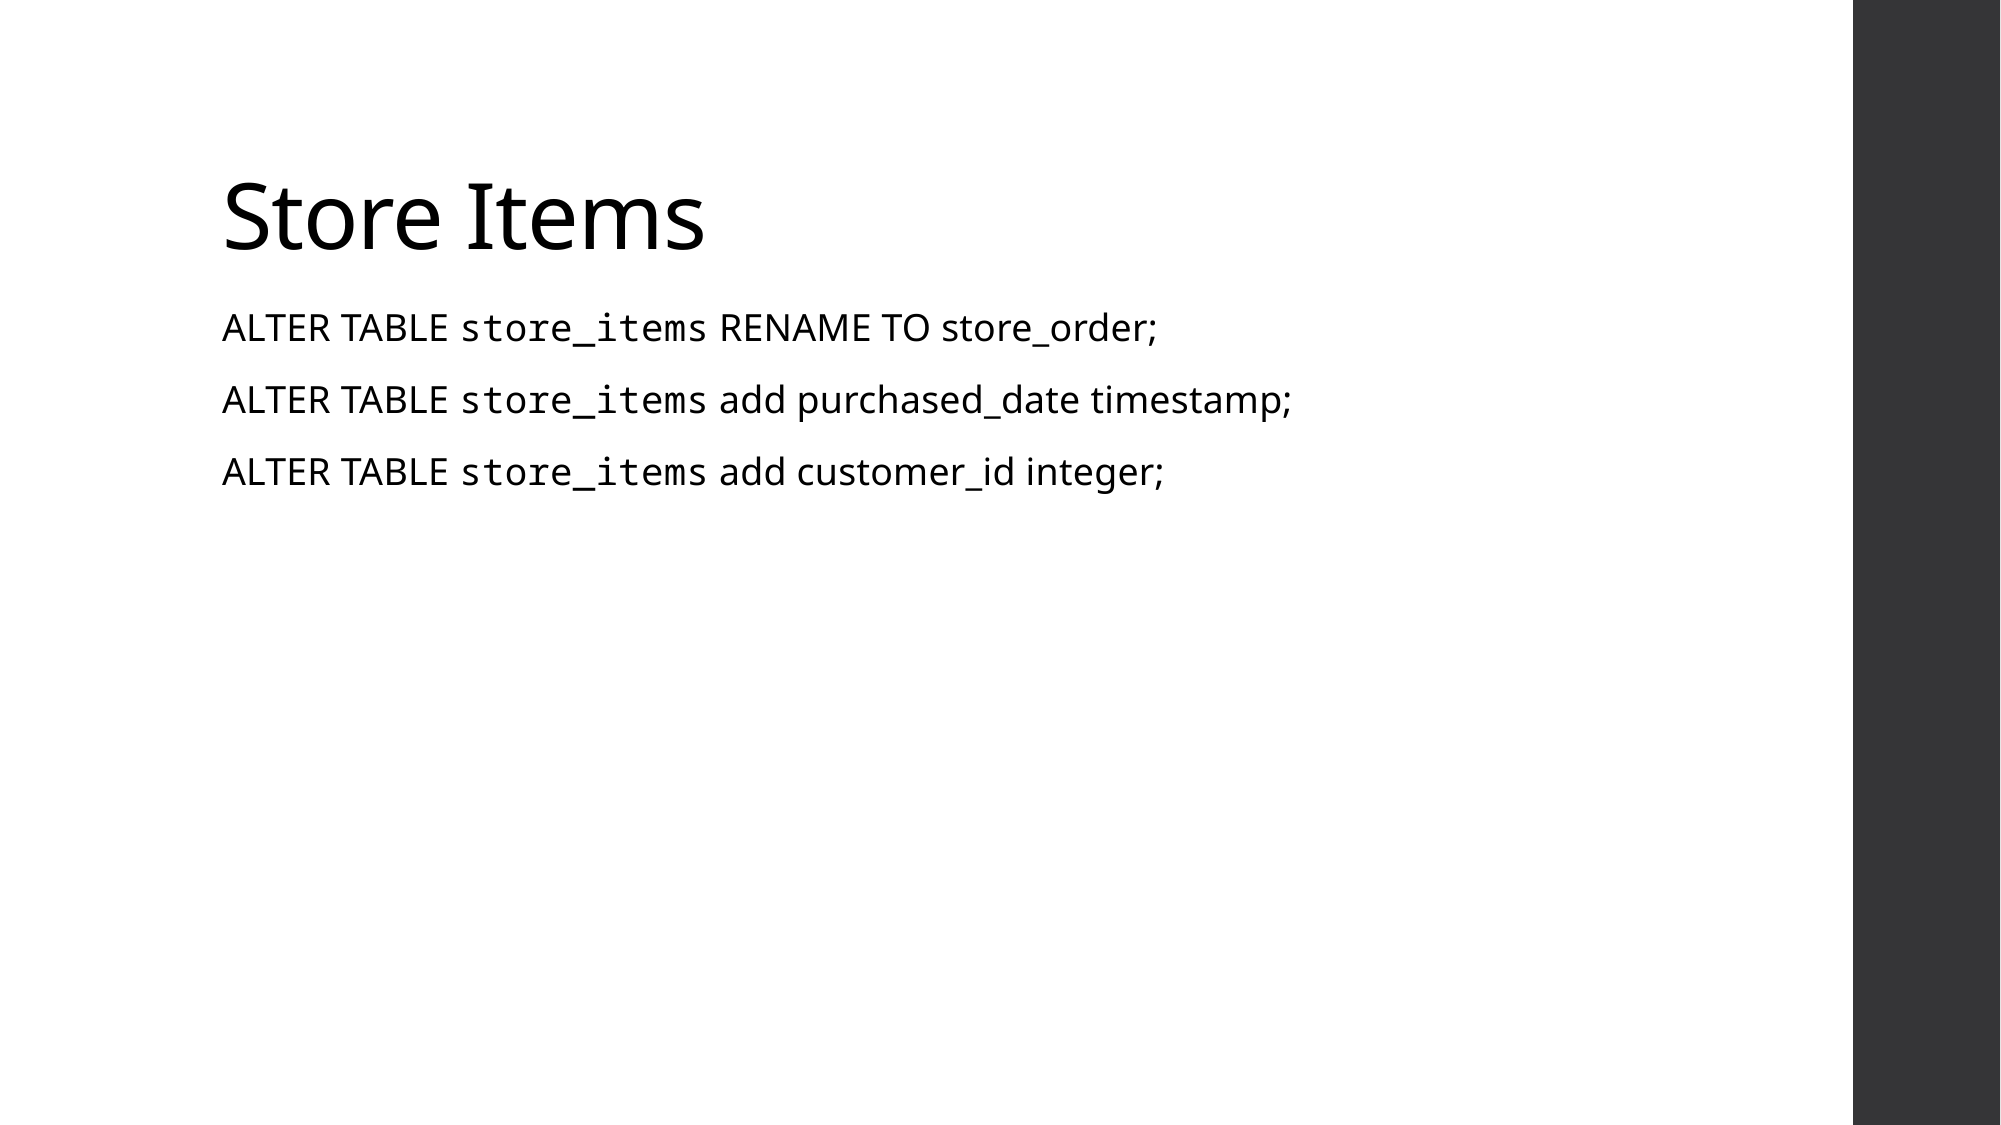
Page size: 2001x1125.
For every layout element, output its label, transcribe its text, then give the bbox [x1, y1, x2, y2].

list ALTER TABLE store_items RENAME TO store_order; ALTER TABLE store_items add purchased_date timestamp; ALTER TABLE store_items add customer_id integer; [206, 299, 1617, 1014]
title Store Items [206, 60, 1797, 278]
